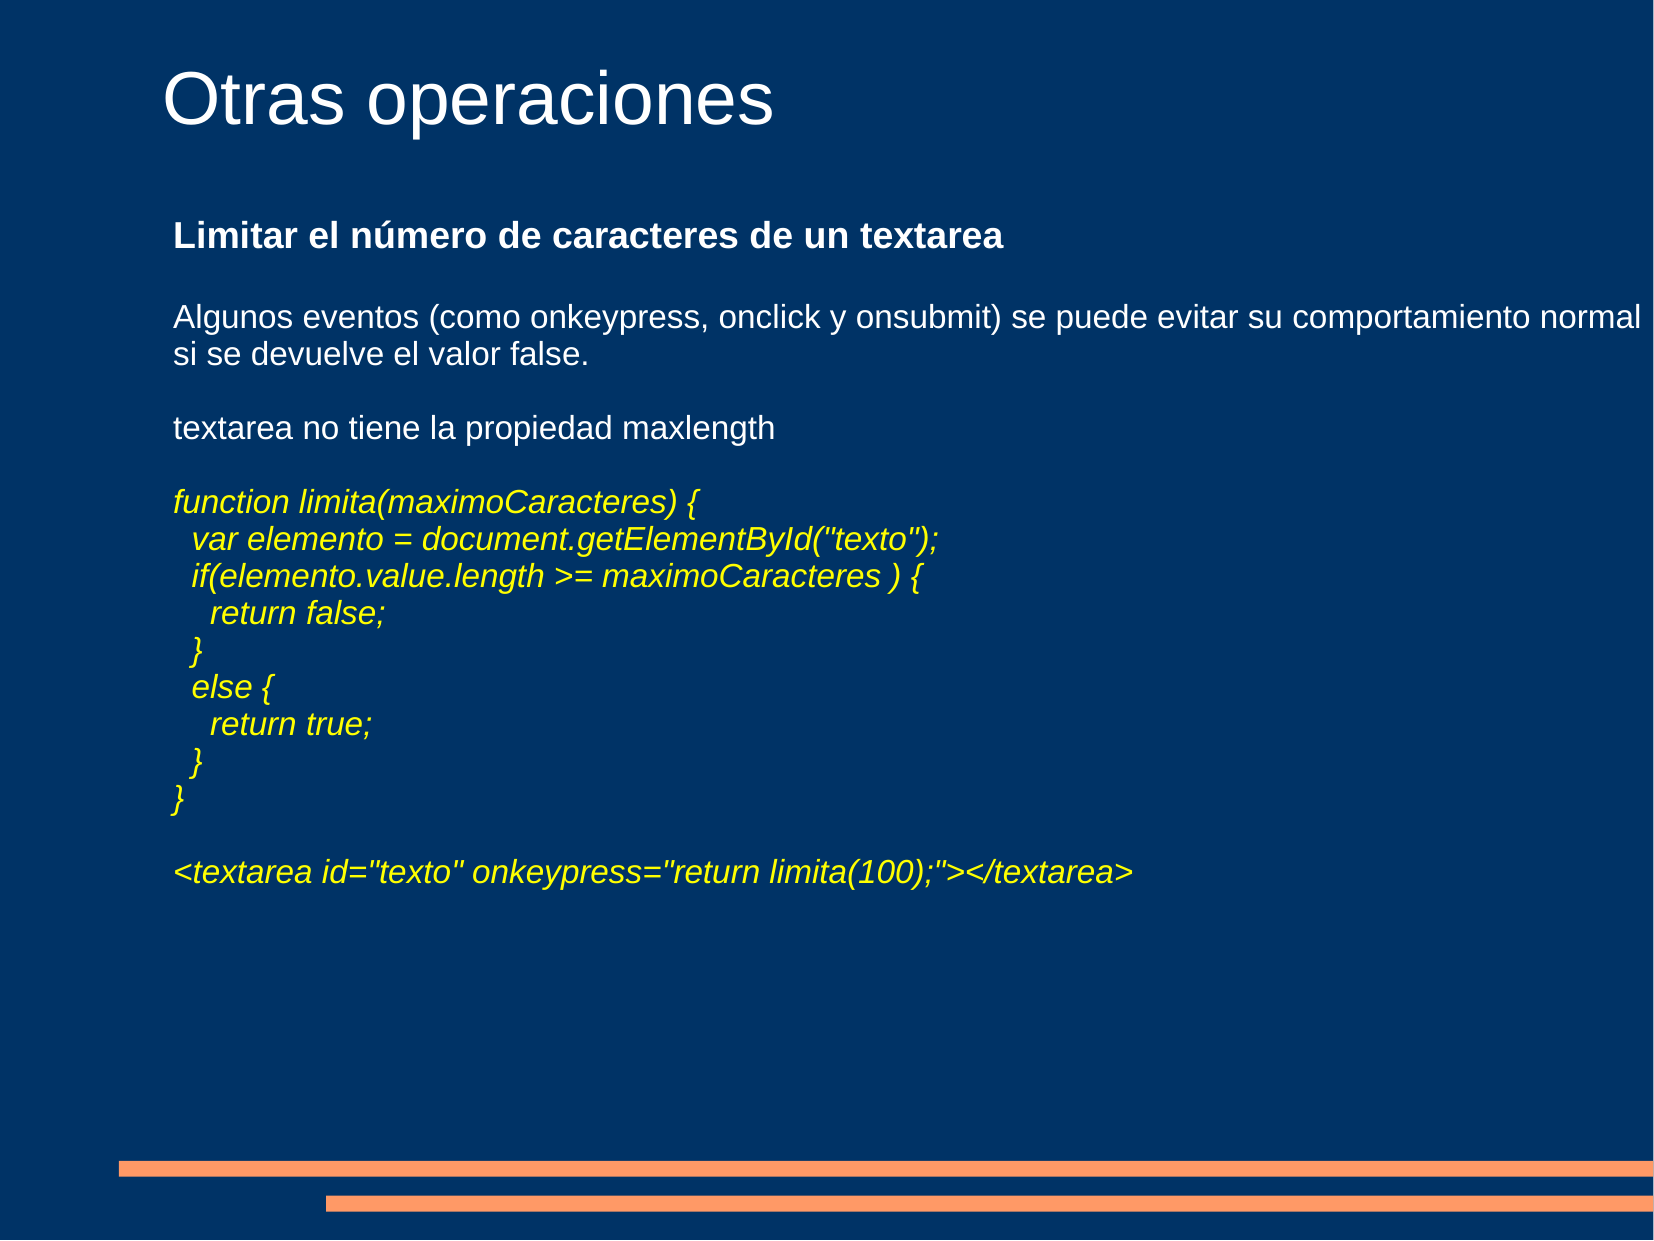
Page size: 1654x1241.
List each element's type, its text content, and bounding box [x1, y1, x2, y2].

text_box Limitar el número de caracteres de un textarea Algunos eventos (como onkeypress, onclick y onsubmit) se puede evitar su comportamiento normal si se devuelve el valor false. textarea no tiene la propiedad maxlength function limita(maximoCaracteres) { var elemento = document.getElementById("texto"); if(elemento.value.length >= maximoCaracteres ) { return false; } else { return true; } } <textarea id="texto" onkeypress="return limita(100);"></textarea> [158, 206, 1654, 935]
text_box Otras operaciones [147, 48, 1619, 148]
